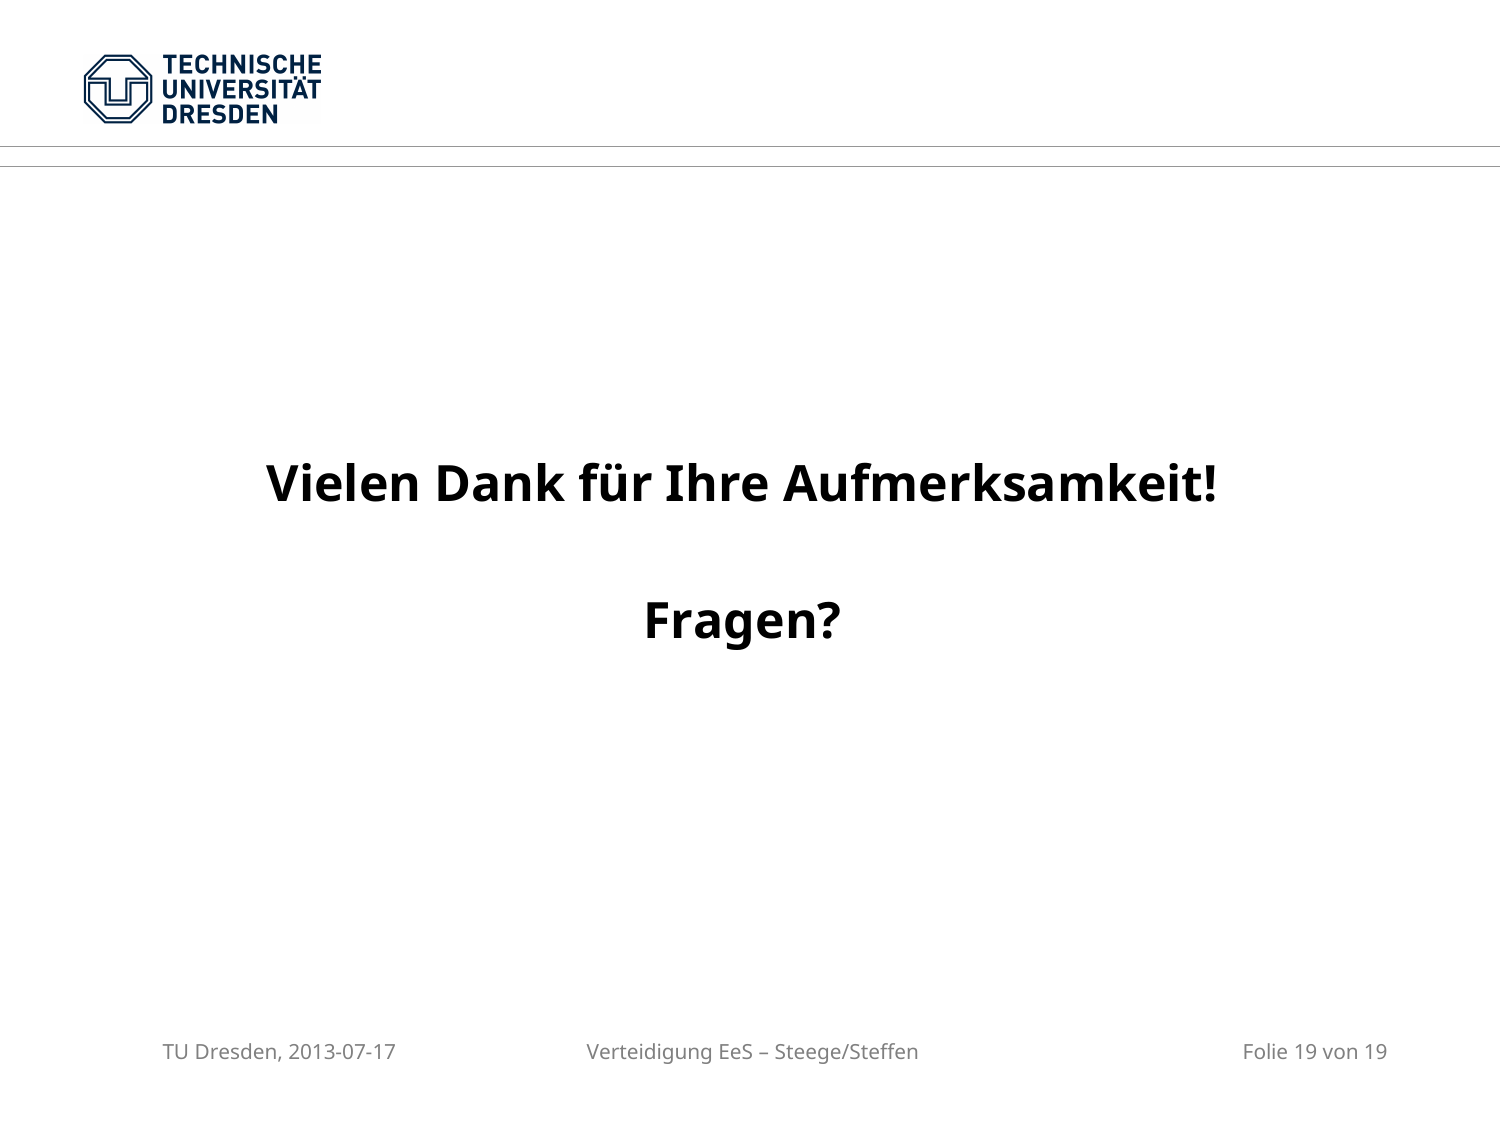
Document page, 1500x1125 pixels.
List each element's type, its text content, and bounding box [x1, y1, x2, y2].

picture [83, 54, 321, 124]
title Vielen Dank für Ihre Aufmerksamkeit! Fragen? [134, 451, 1366, 650]
